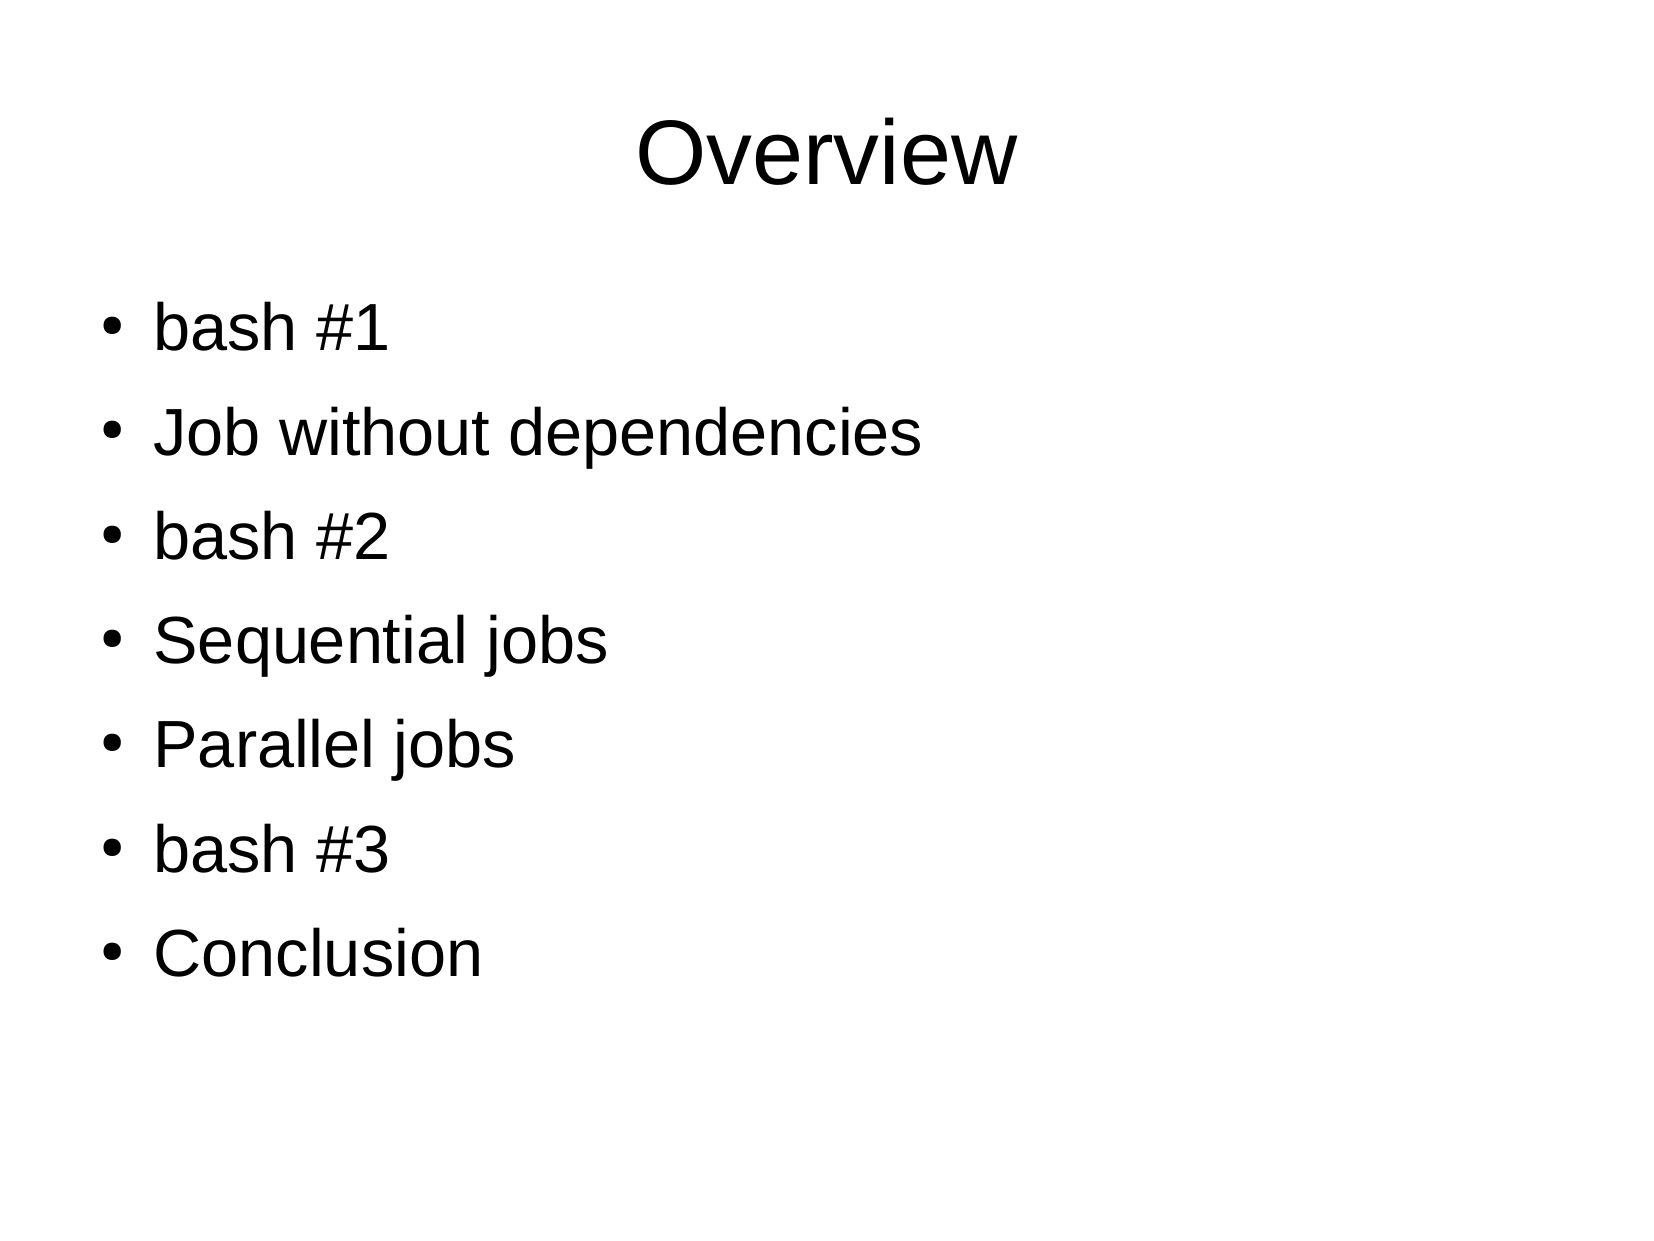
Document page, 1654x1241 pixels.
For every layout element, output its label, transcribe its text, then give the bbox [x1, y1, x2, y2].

list bash #1 Job without dependencies bash #2 Sequential jobs Parallel jobs bash #3 Conclusion [82, 290, 1571, 1010]
title Overview [82, 49, 1571, 257]
